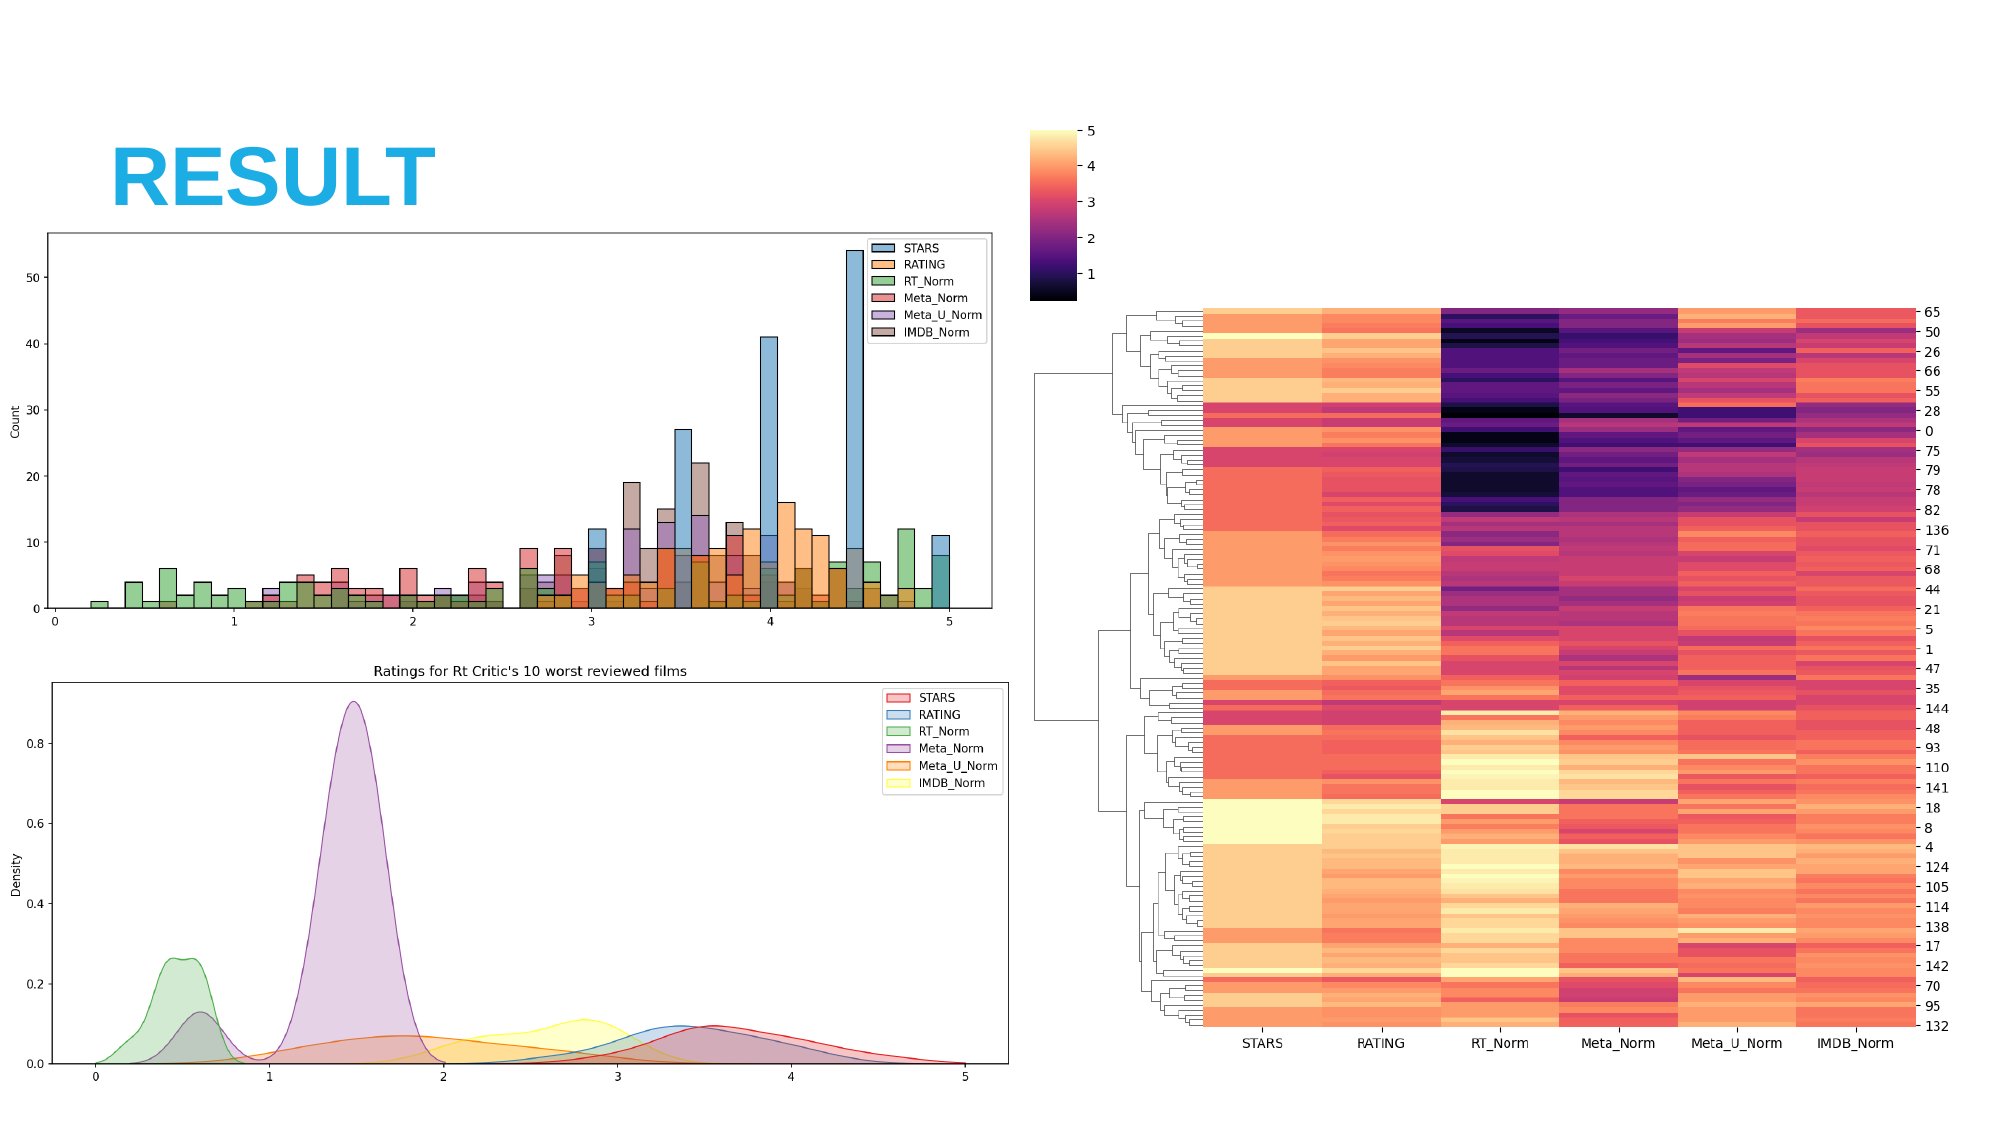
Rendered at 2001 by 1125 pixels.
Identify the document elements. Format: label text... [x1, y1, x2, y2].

picture [2, 225, 1000, 635]
picture [2, 115, 1958, 1091]
title Result [95, 115, 1015, 203]
